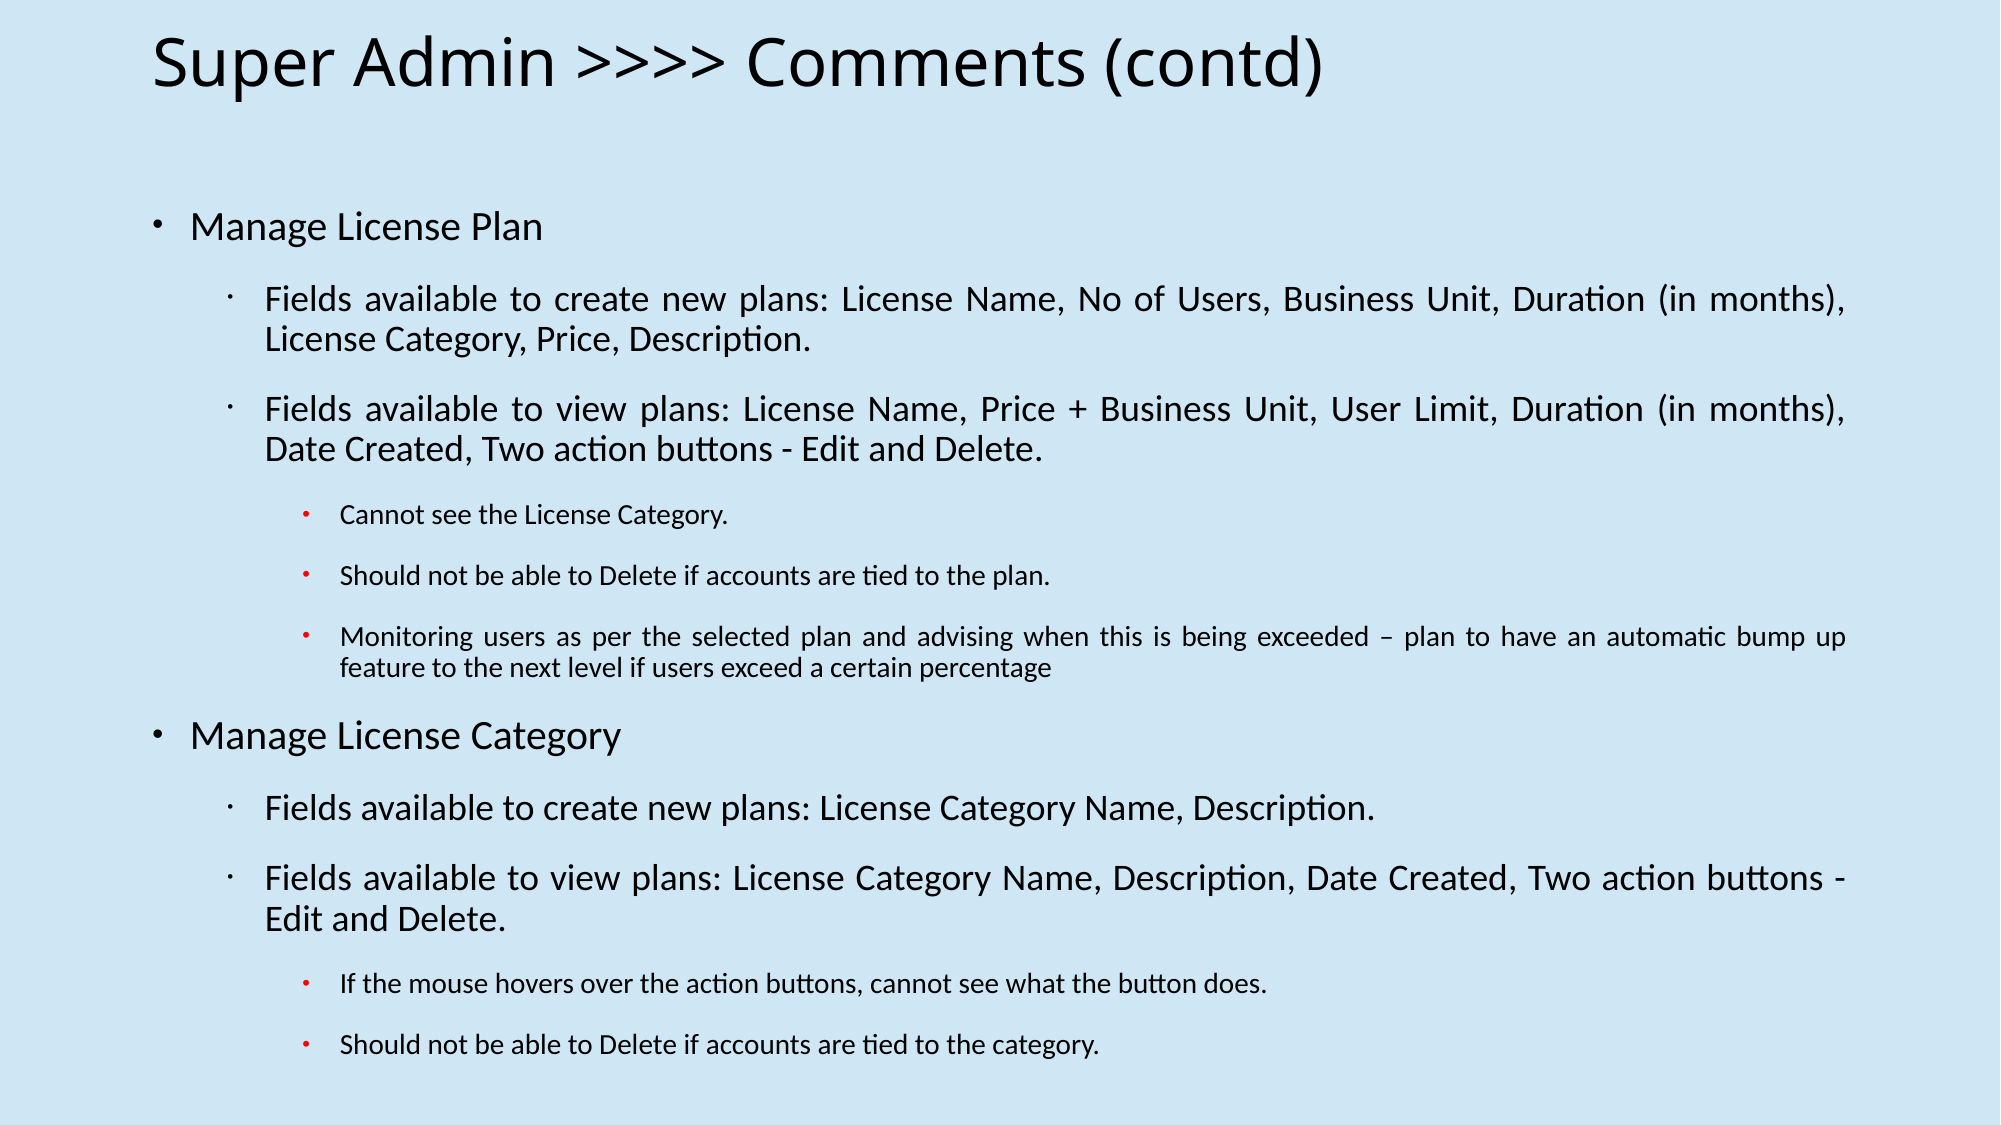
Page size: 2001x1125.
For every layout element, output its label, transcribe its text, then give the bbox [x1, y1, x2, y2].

title Super Admin >>>> Comments (contd) [137, 21, 1863, 137]
list Manage License Plan Fields available to create new plans: License Name, No of Users, Business Unit, Duration (in months), License Category, Price, Description. Fields available to view plans: License Name, Price + Business Unit, User Limit, Duration (in months), Date Created, Two action buttons - Edit and Delete. Cannot see the License Category. Should not be able to Delete if accounts are tied to the plan. Monitoring users as per the selected plan and advising when this is being exceeded – plan to have an automatic bump up feature to the next level if users exceed a certain percentage Manage License Category Fields available to create new plans: License Category Name, Description. Fields available to view plans: License Category Name, Description, Date Created, Two action buttons - Edit and Delete. If the mouse hovers over the action buttons, cannot see what the button does. Should not be able to Delete if accounts are tied to the category. [137, 137, 1863, 1095]
